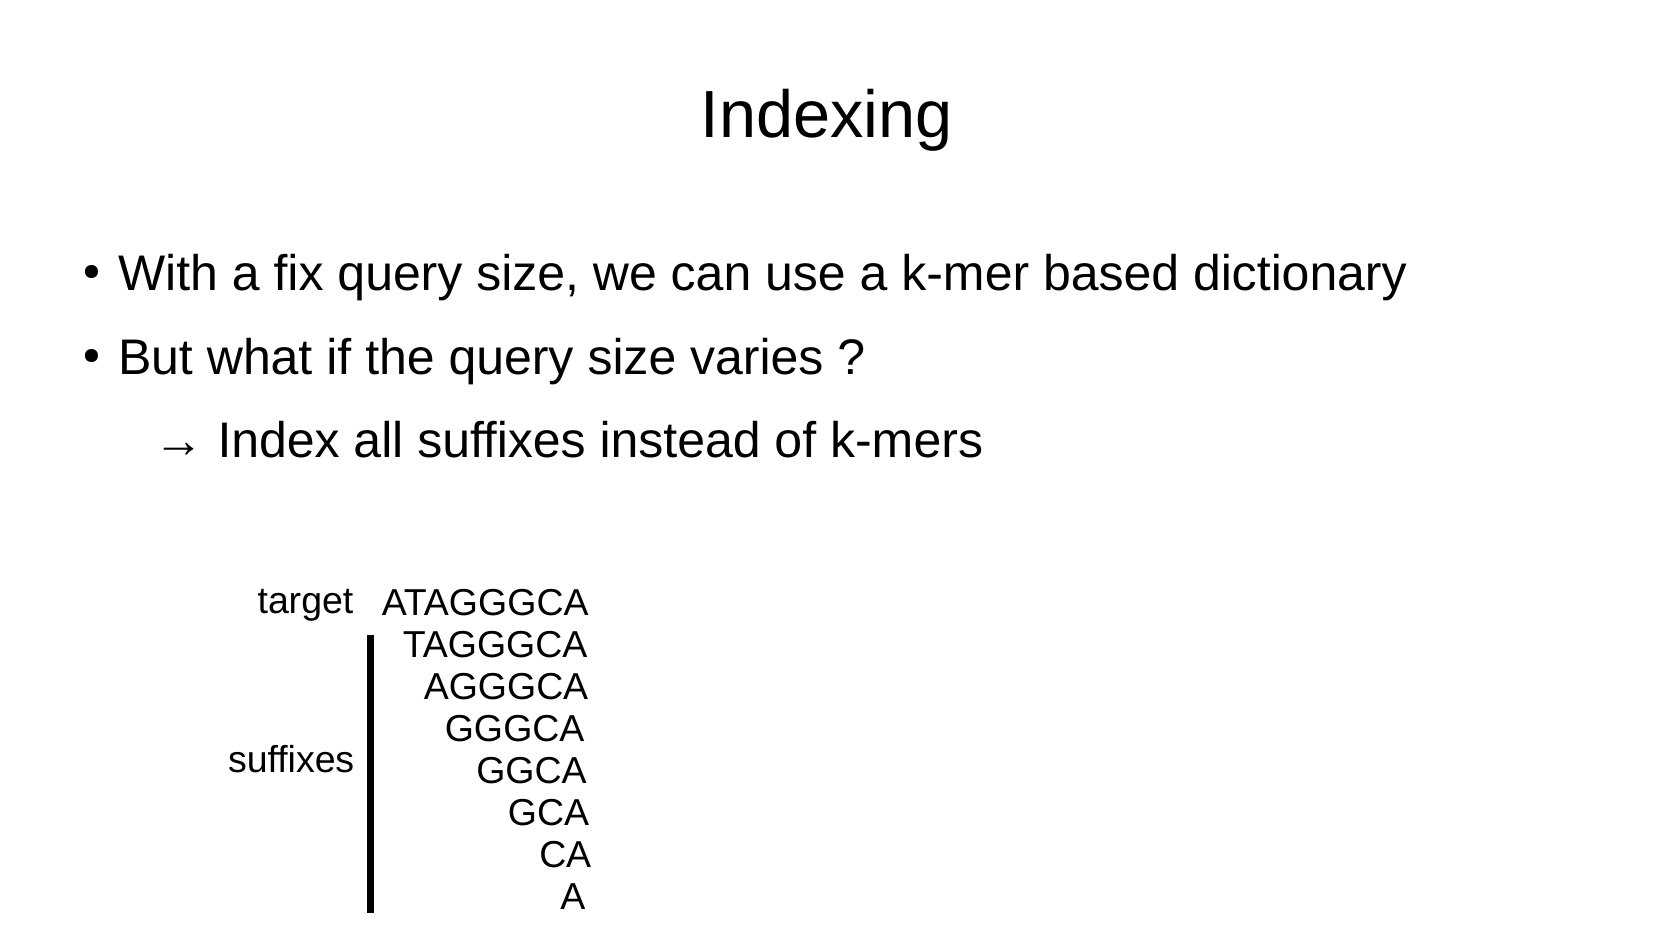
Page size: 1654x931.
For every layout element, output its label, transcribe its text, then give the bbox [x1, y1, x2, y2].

text_box target [242, 571, 369, 629]
text_box ATAGGGCA TAGGGCA AGGGCA GGGCA GGCA GCA CA A [367, 574, 614, 925]
text_box suffixes [213, 731, 370, 789]
title Indexing [82, 12, 1571, 217]
subtitle With a fix query size, we can use a k-mer based dictionary But what if the query size varies ? → Index all suffixes instead of k-mers [82, 217, 1571, 887]
